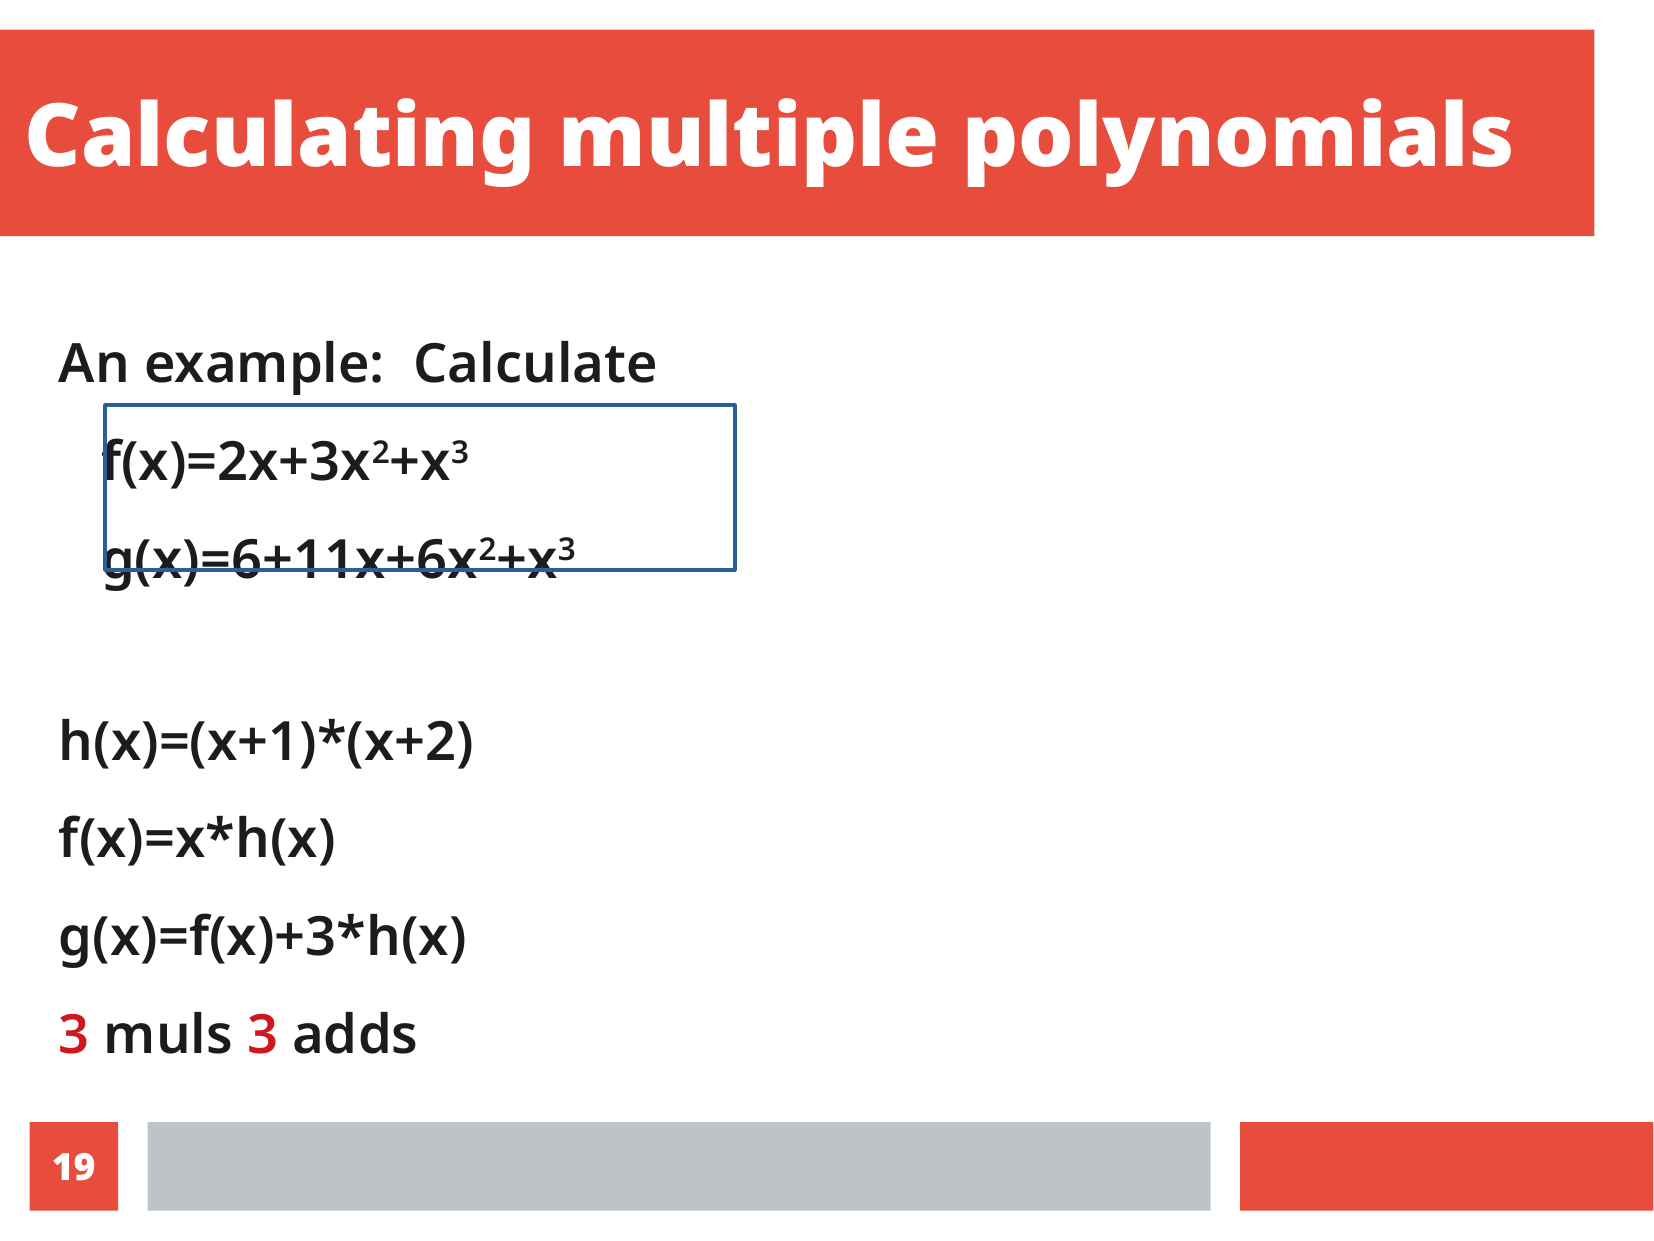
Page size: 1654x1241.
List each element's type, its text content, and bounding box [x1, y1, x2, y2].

title Calculating multiple polynomials [24, 45, 1561, 193]
text_box [105, 405, 736, 571]
list An example: Calculate f(x)=2x+3x2+x3 g(x)=6+11x+6x2+x3 h(x)=(x+1)*(x+2) f(x)=x*h(x) g(x)=f(x)+3*h(x) 3 muls 3 adds [59, 324, 1565, 1093]
